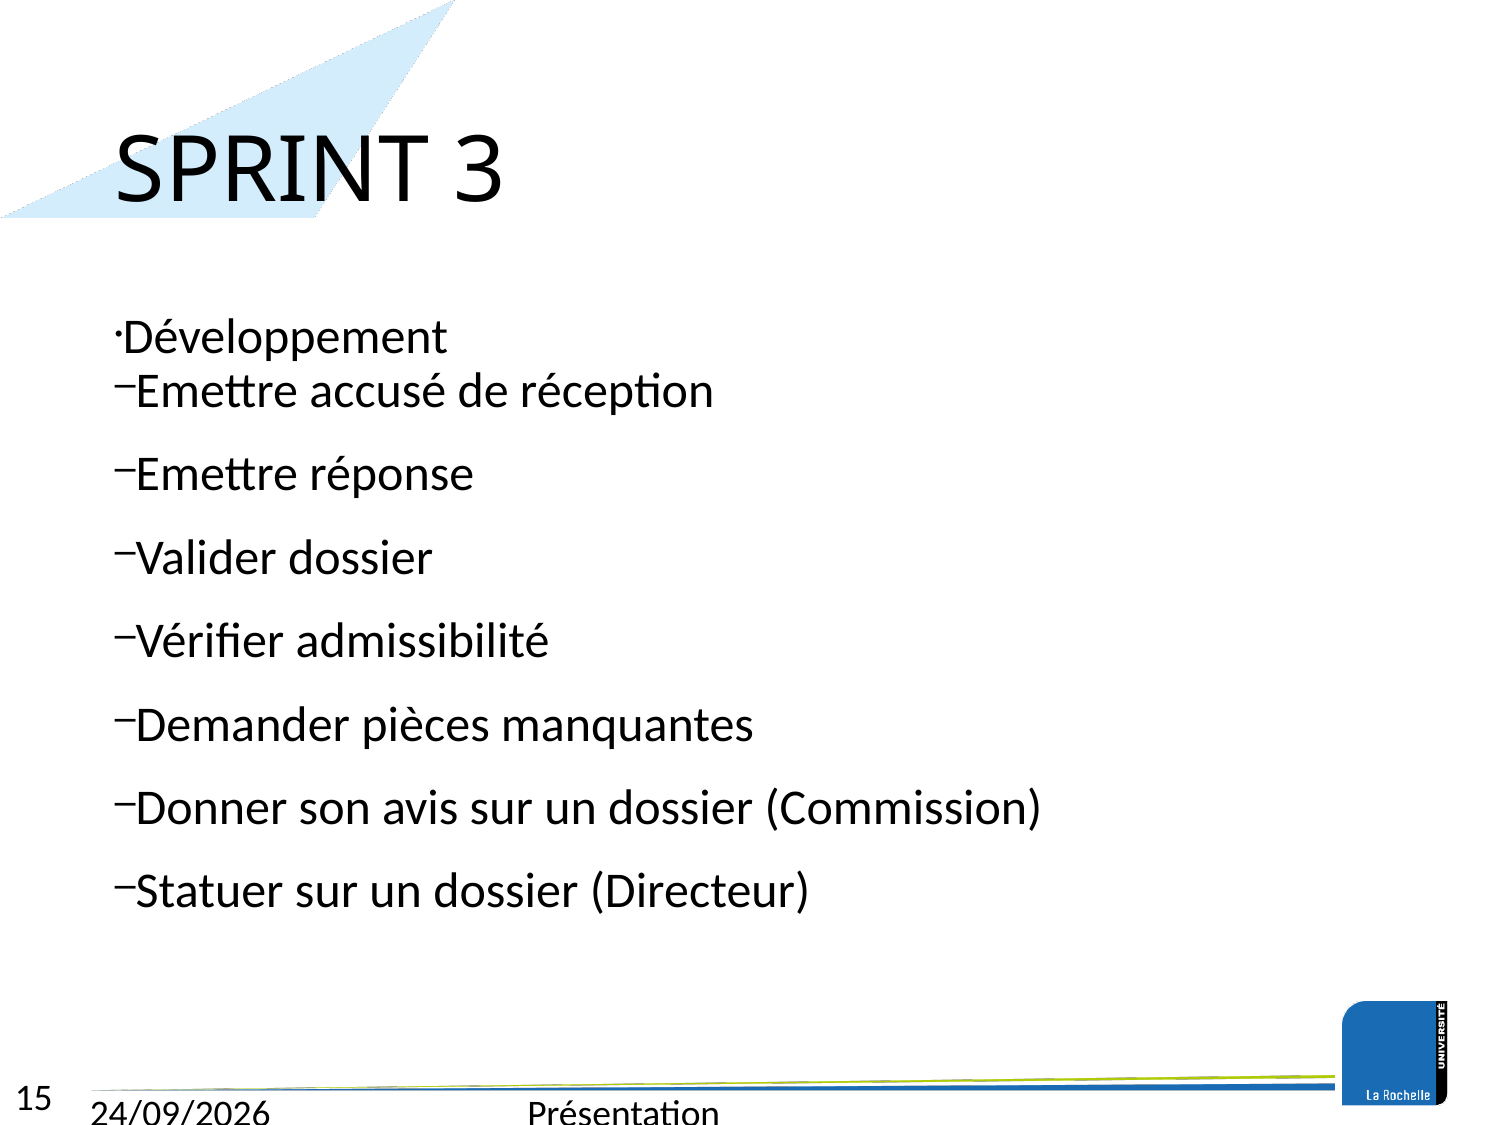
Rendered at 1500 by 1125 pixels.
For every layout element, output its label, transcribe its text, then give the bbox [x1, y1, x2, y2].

text_box [0, 1065, 77, 1125]
subtitle SPRINT 3 [100, 114, 1424, 198]
list Développement Emettre accusé de réception Emettre réponse Valider dossier Vérifier admissibilité Demander pièces manquantes Donner son avis sur un dossier (Commission) Statuer sur un dossier (Directeur) [100, 302, 1424, 953]
text_box 2015/11/6 [77, 1081, 425, 1125]
text_box Présentation [512, 1081, 988, 1125]
